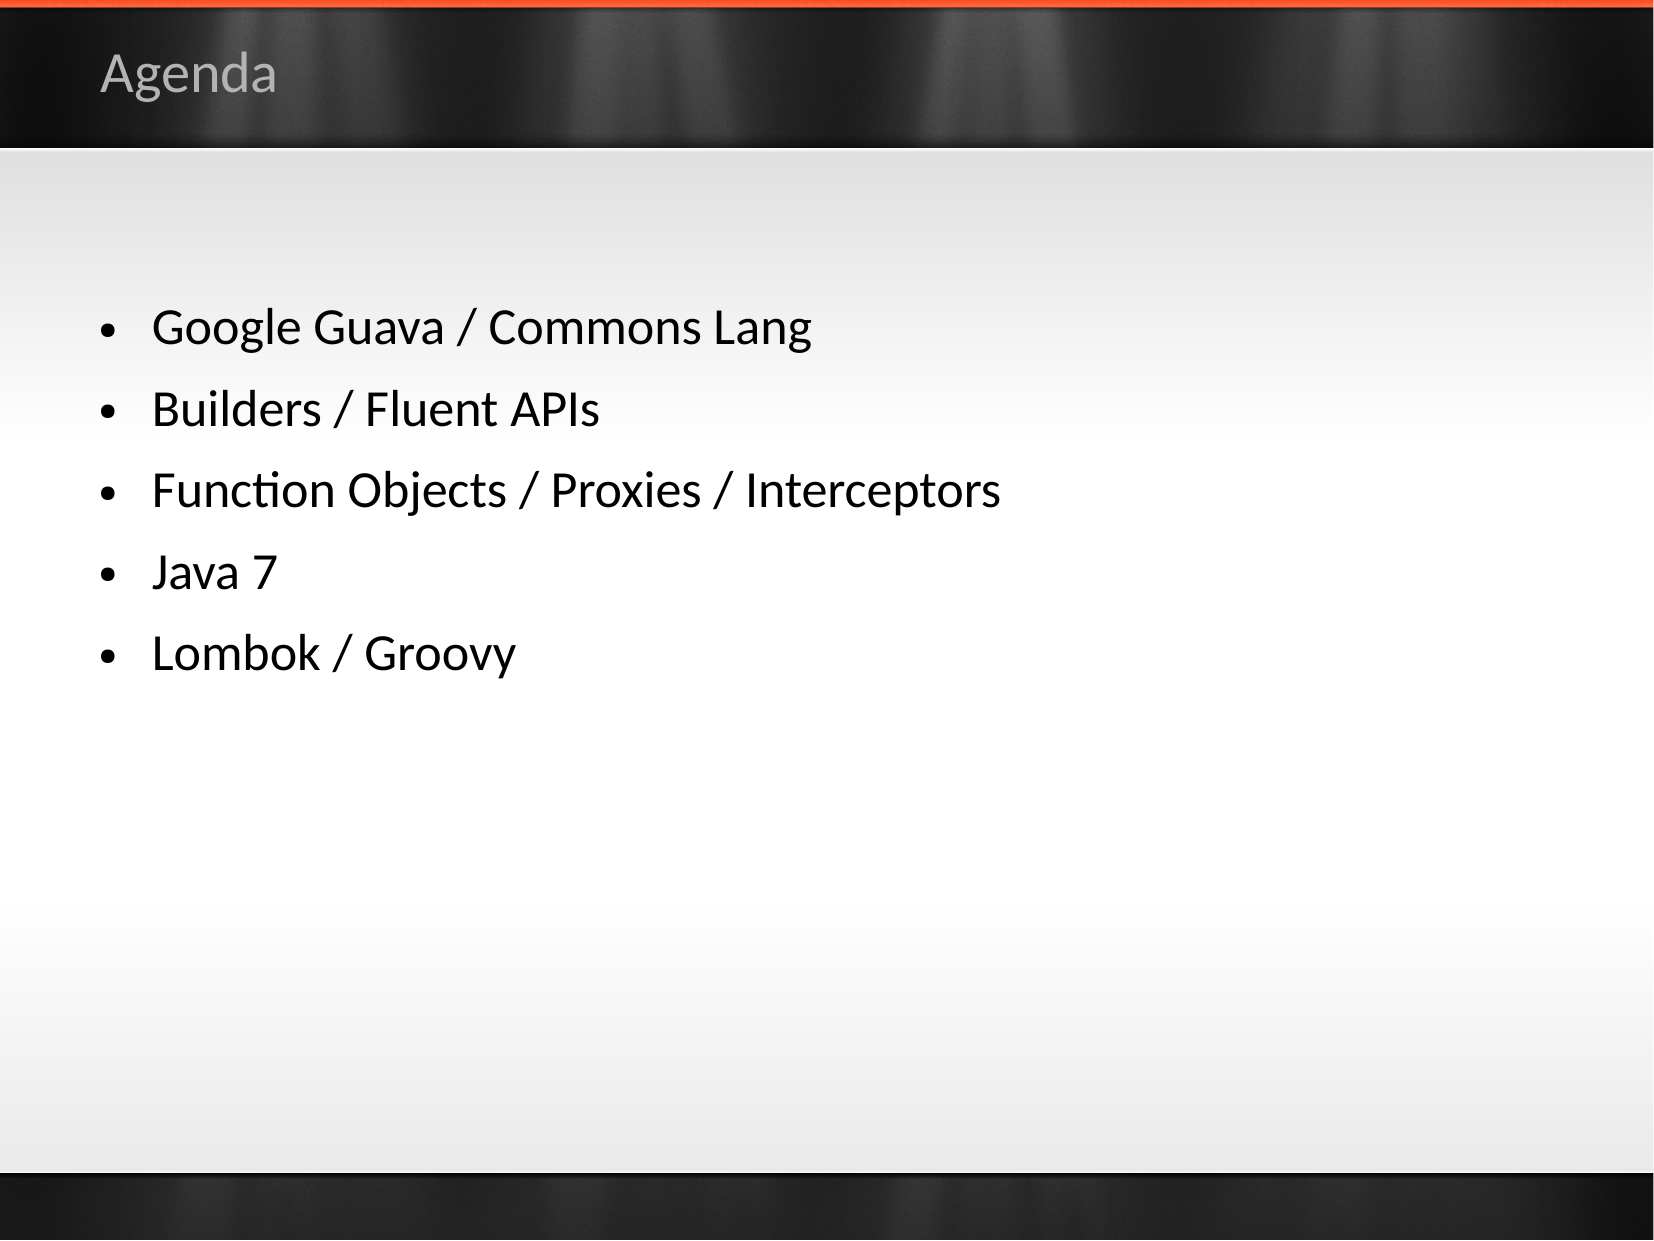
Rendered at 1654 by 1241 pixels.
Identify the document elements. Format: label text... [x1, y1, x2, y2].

picture [0, 0, 1654, 1240]
list Google Guava / Commons Lang Builders / Fluent APIs Function Objects / Proxies / Interceptors Java 7 Lombok / Groovy [80, 305, 1570, 1125]
title Agenda [100, 6, 1589, 151]
